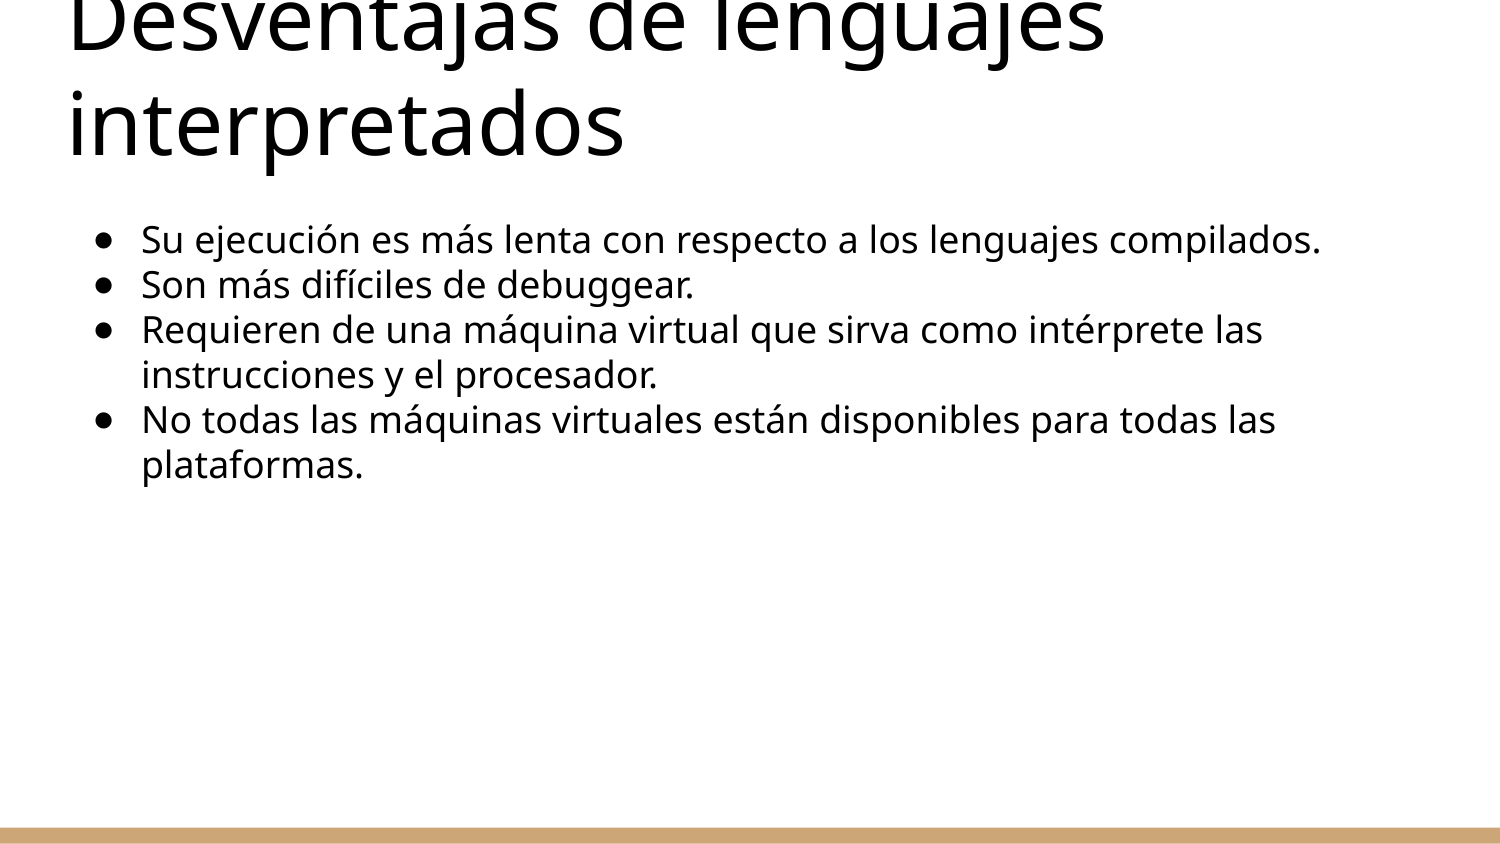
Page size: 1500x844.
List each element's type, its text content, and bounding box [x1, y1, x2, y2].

title Desventajas de lenguajes interpretados [51, 51, 1449, 189]
list Su ejecución es más lenta con respecto a los lenguajes compilados. Son más difíciles de debuggear. Requieren de una máquina virtual que sirva como intérprete las instrucciones y el procesador. No todas las máquinas virtuales están disponibles para todas las plataformas. [51, 200, 1449, 752]
